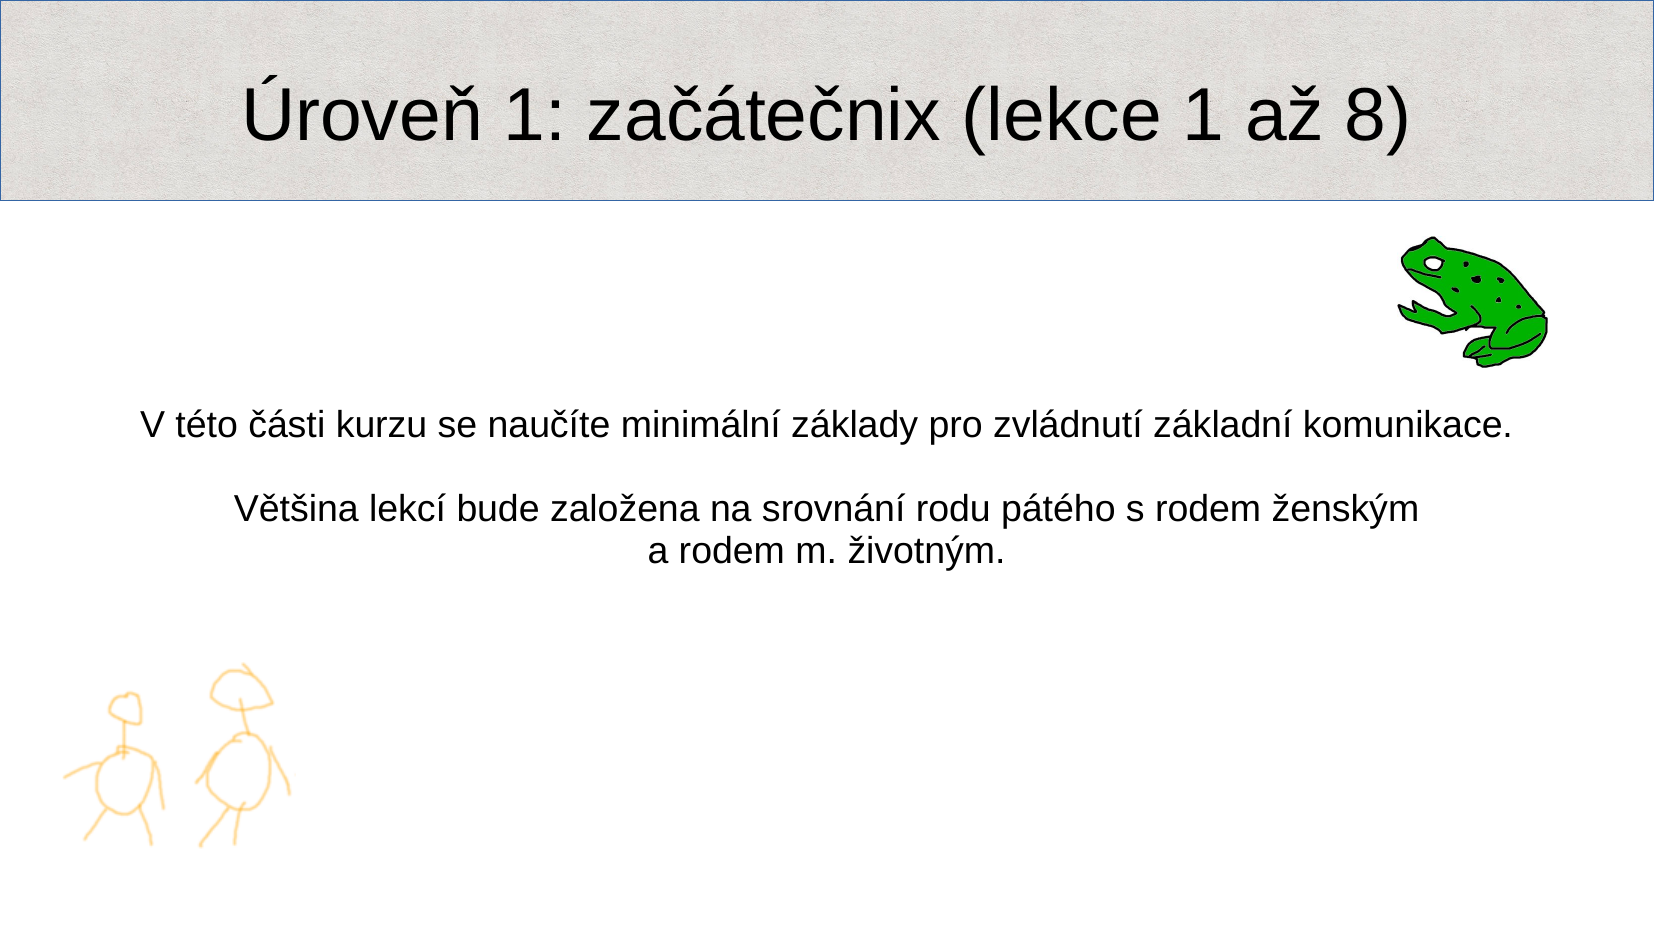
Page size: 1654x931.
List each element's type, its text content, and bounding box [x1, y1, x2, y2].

picture [1, 1, 1653, 200]
subtitle V této části kurzu se naučíte minimální základy pro zvládnutí základní komunikace. Většina lekcí bude založena na srovnání rodu pátého s rodem ženským a rodem m. životným. [82, 217, 1571, 758]
picture [62, 661, 296, 849]
title Úroveň 1: začátečnix (lekce 1 až 8) [82, 37, 1571, 193]
picture [1397, 236, 1548, 368]
